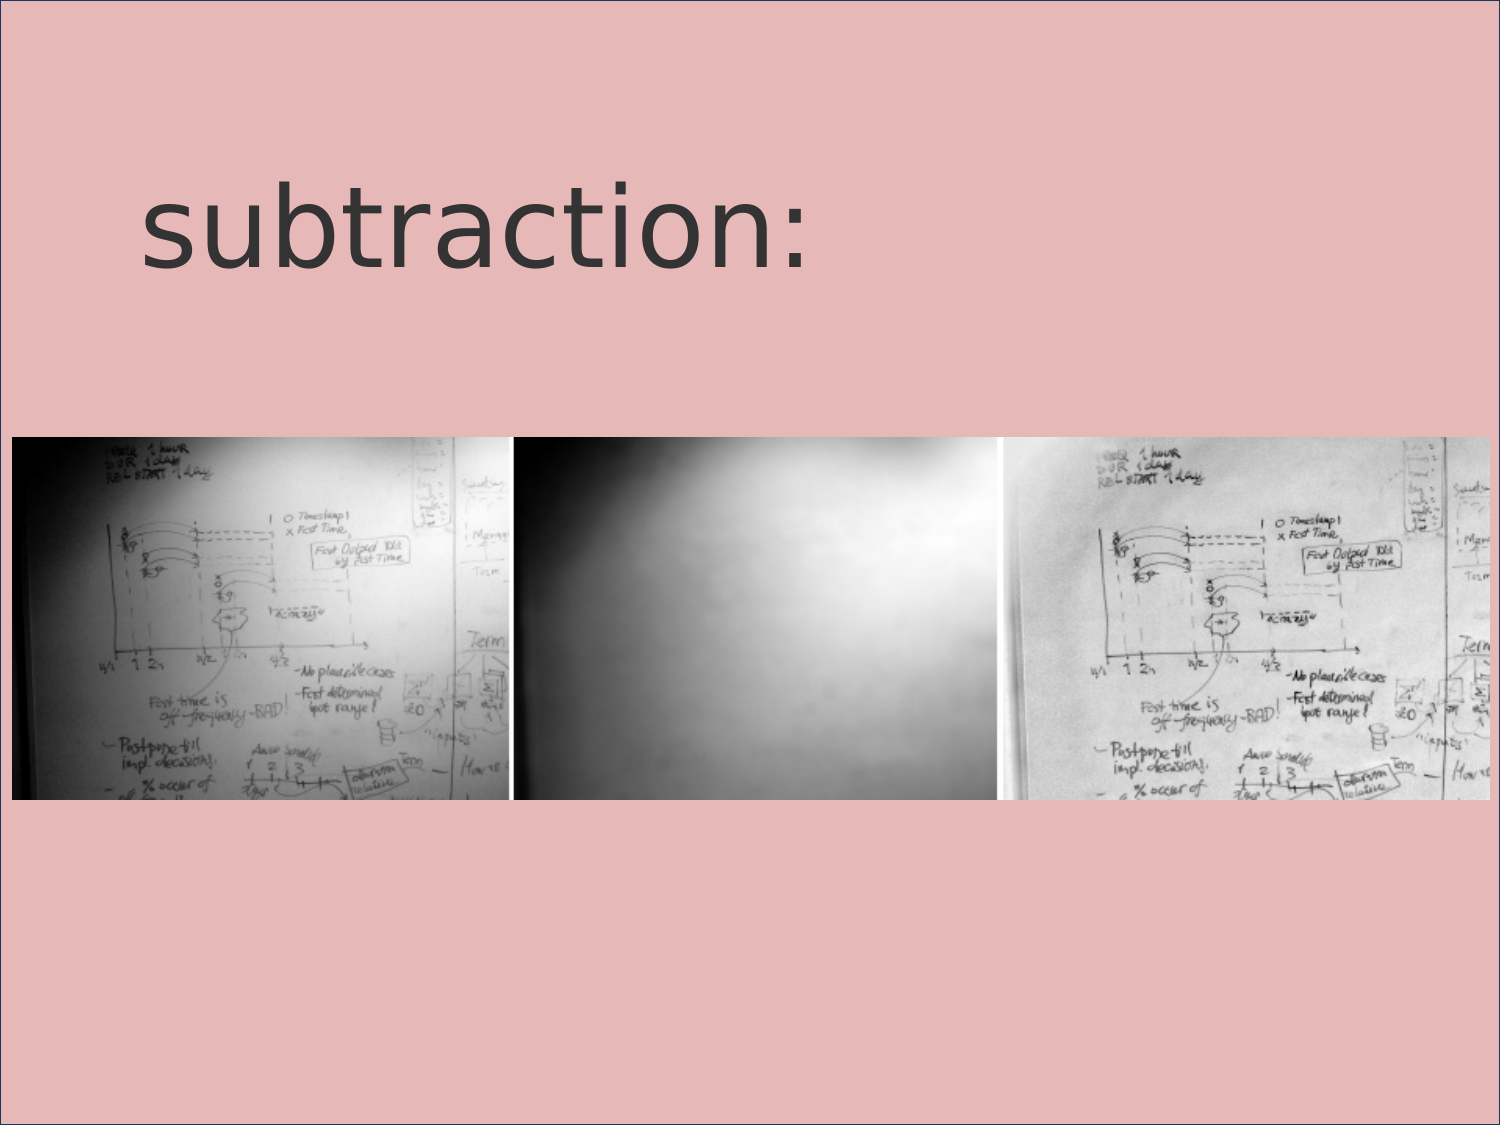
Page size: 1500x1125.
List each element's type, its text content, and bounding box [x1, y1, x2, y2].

text_box subtraction: [125, 147, 1438, 297]
picture [12, 437, 1490, 800]
text_box [0, 0, 1500, 1125]
